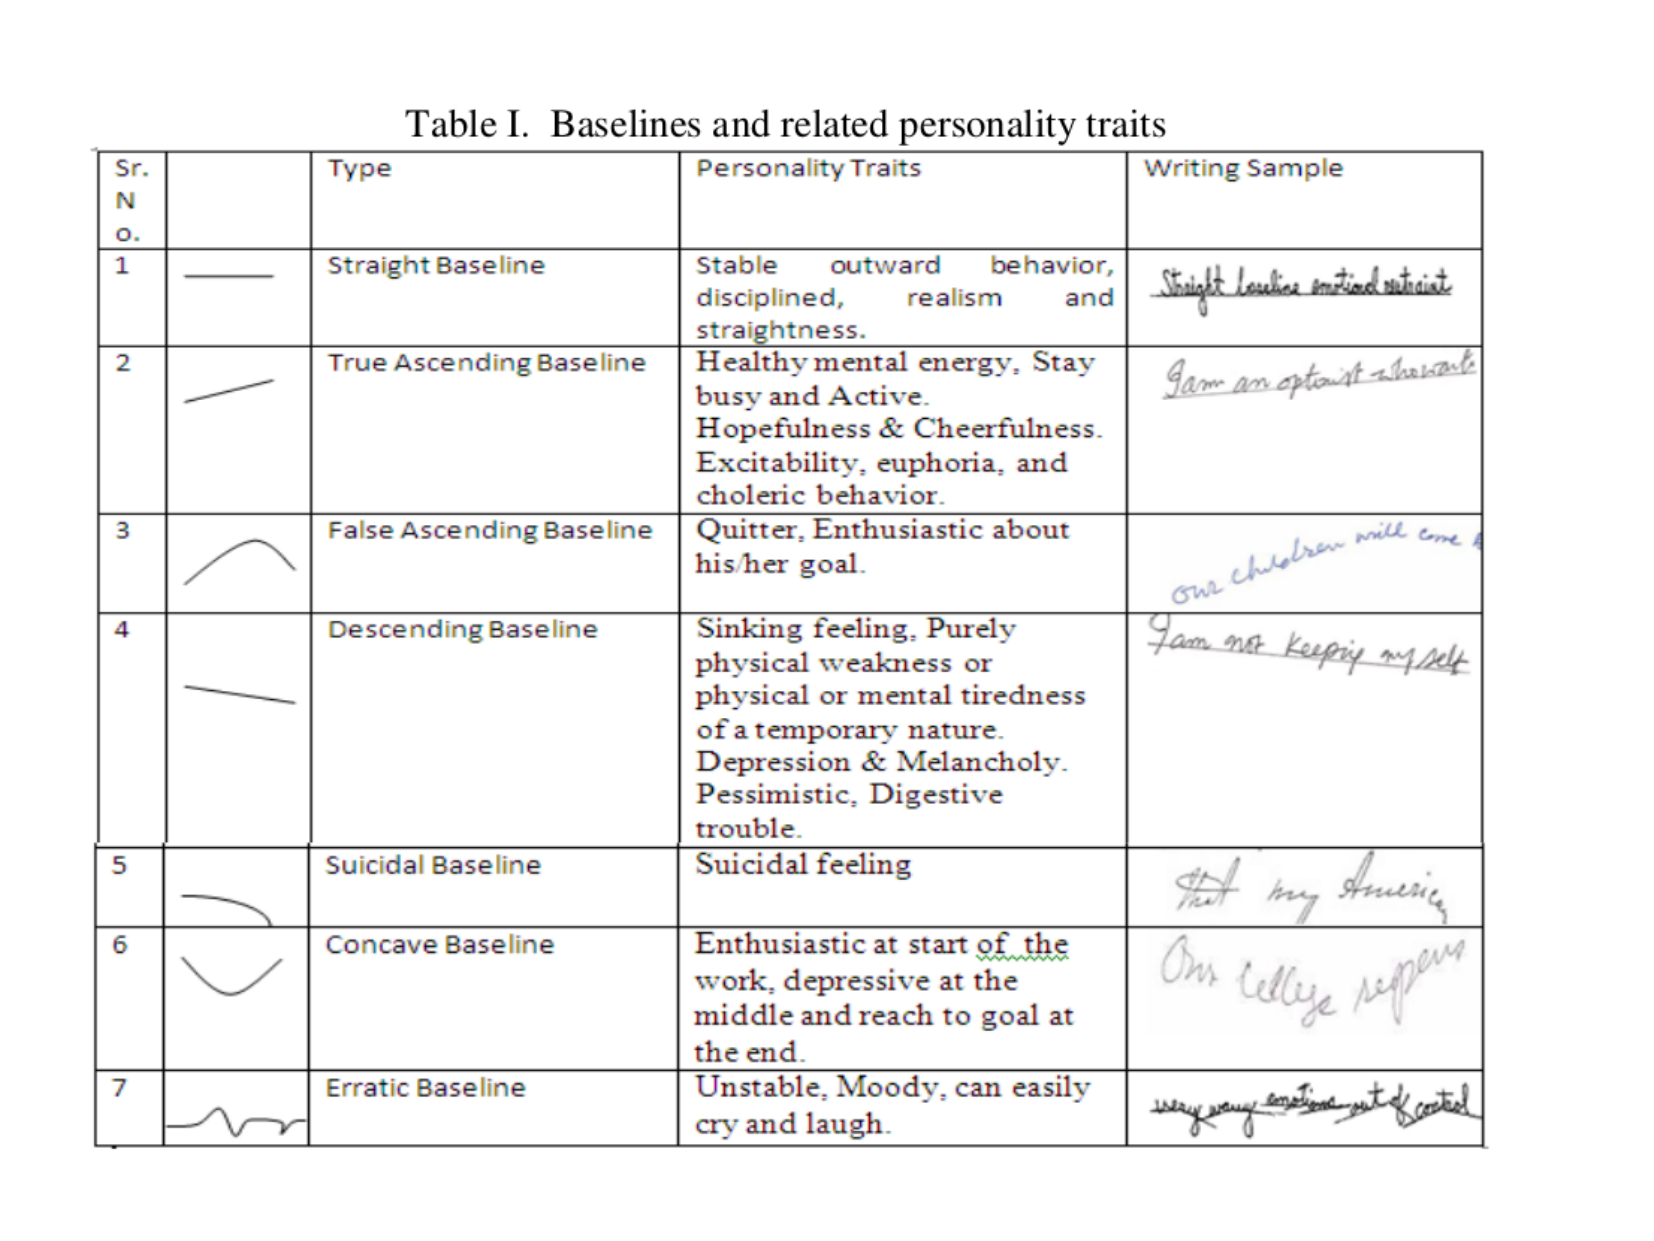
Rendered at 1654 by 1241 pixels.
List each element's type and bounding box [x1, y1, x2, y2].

picture [45, 86, 1560, 1197]
